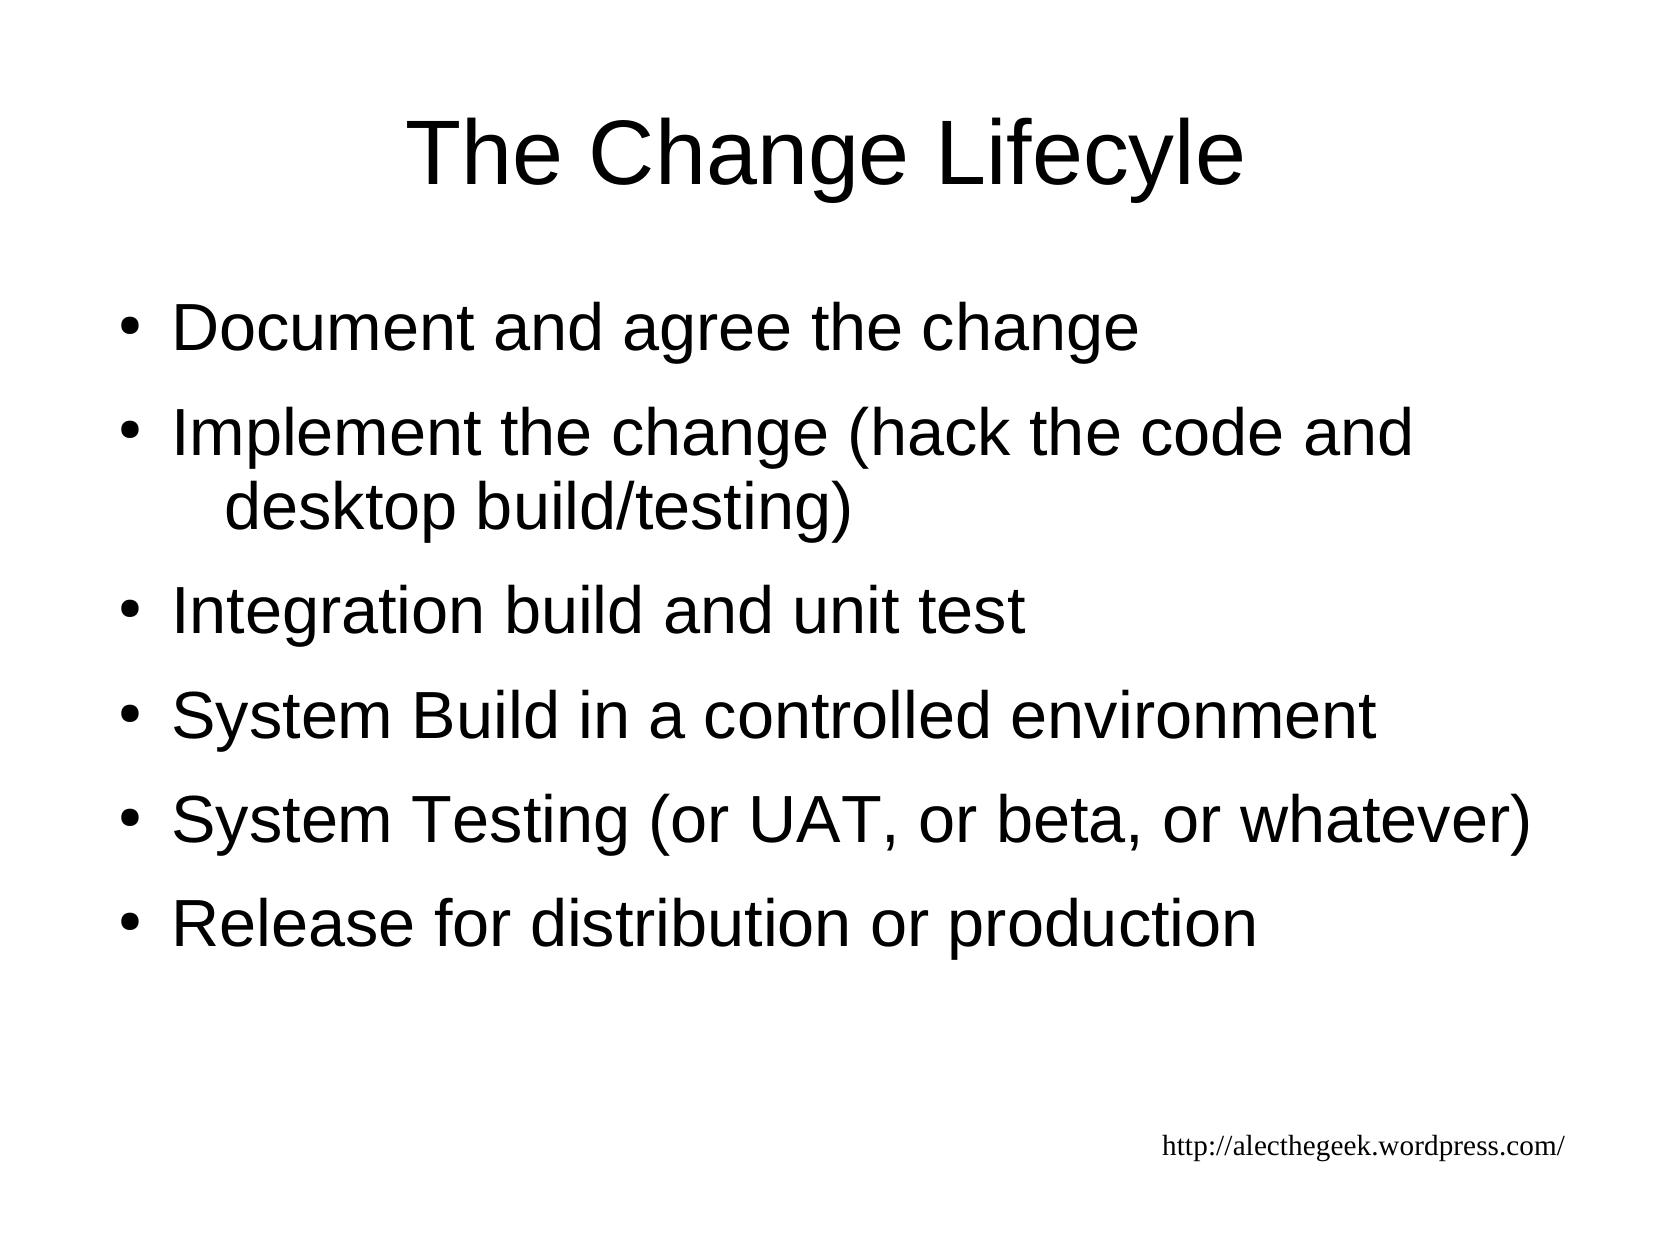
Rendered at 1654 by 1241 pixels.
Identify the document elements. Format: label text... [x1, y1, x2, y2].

list Document and agree the change Implement the change (hack the code and desktop build/testing) Integration build and unit test System Build in a controlled environment System Testing (or UAT, or beta, or whatever) Release for distribution or production [82, 290, 1571, 1109]
title The Change Lifecyle [82, 49, 1571, 257]
